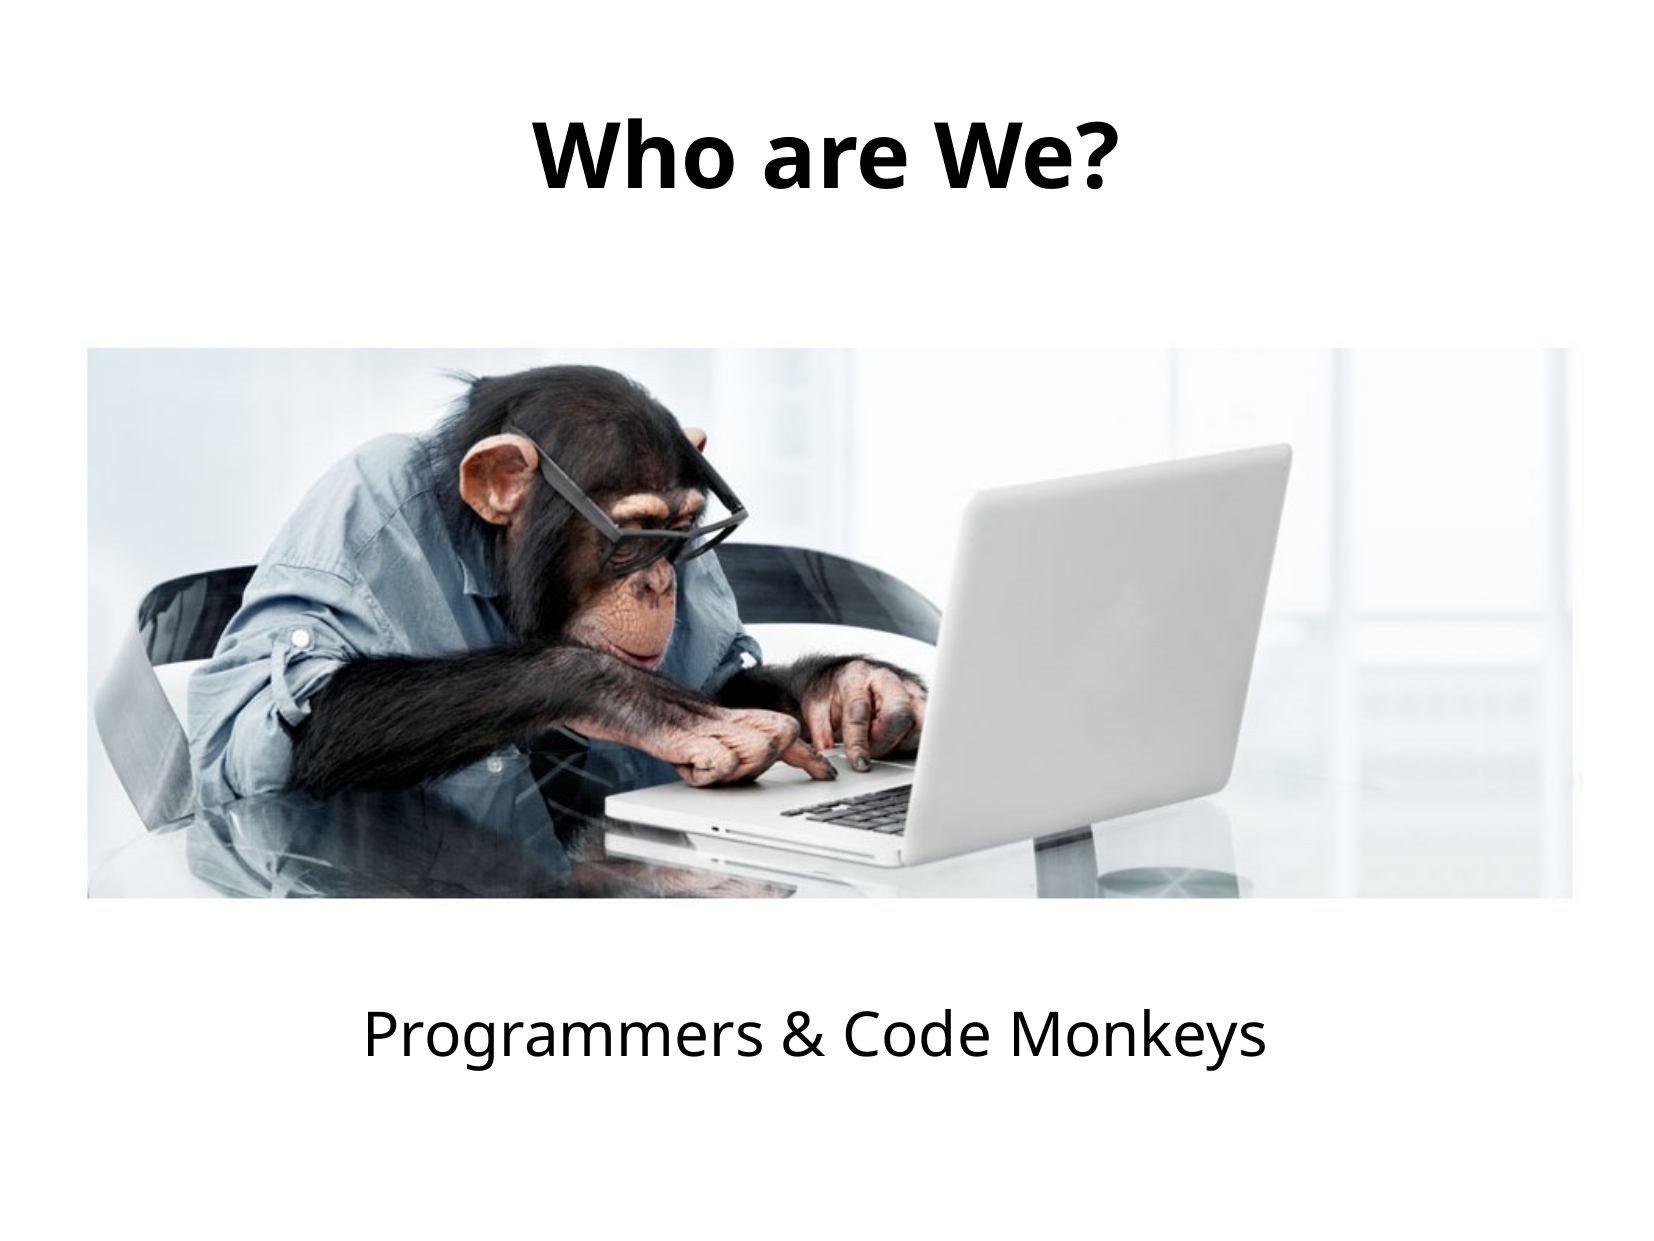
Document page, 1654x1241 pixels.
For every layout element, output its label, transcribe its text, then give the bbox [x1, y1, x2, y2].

picture [83, 342, 1584, 905]
list Programmers & Code Monkeys [86, 990, 1545, 1075]
title Who are We? [82, 49, 1571, 257]
